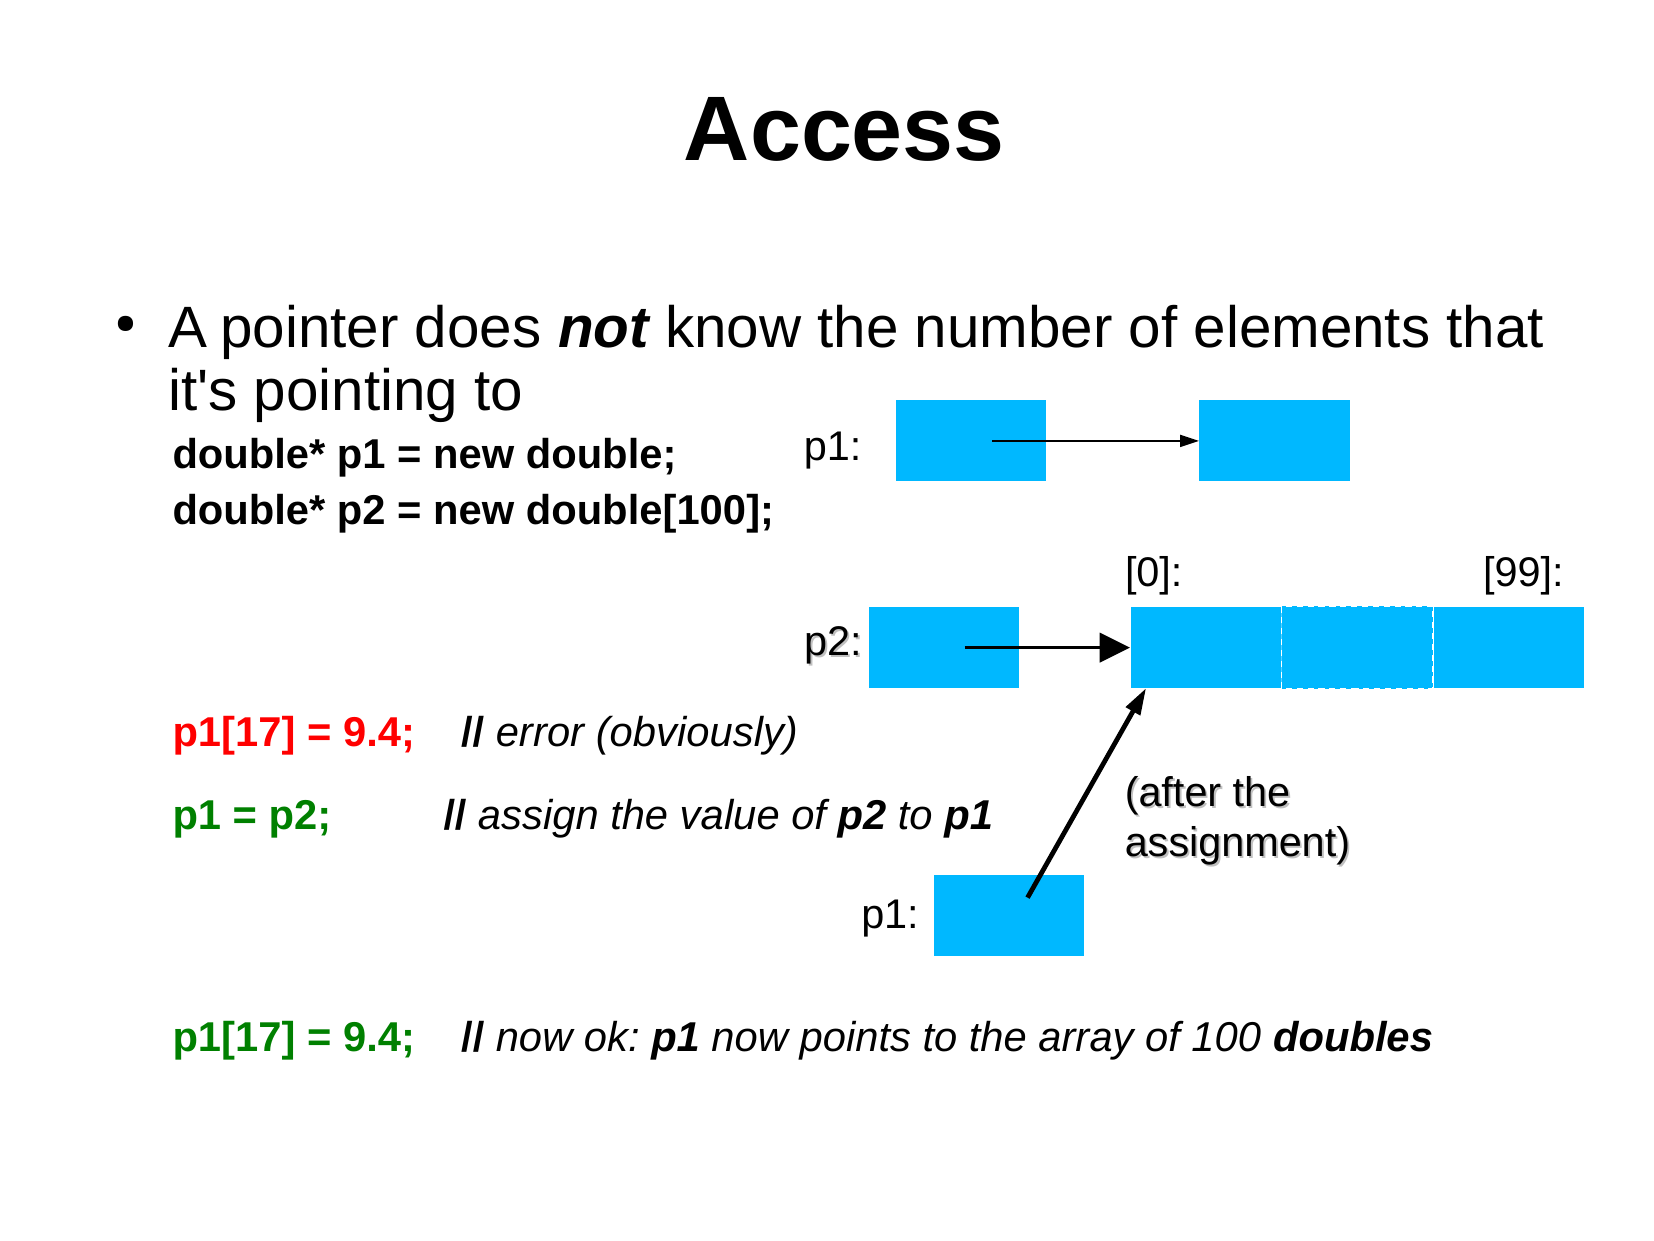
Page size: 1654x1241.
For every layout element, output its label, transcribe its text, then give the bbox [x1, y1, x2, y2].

text_box [895, 399, 1048, 483]
text_box p1: [811, 879, 936, 946]
text_box [867, 606, 1020, 689]
text_box p2: [753, 606, 878, 672]
text_box p1: [753, 411, 896, 477]
text_box [933, 874, 1085, 957]
text_box (after the assignment) [1074, 757, 1516, 873]
title Access [82, 0, 1571, 249]
text_box [99]: [1432, 537, 1585, 603]
text_box [0]: [1074, 537, 1217, 603]
text_box [1198, 399, 1351, 483]
text_box [1129, 606, 1585, 689]
list A pointer does not know the number of elements that it's pointing to double* p1 = new double; double* p2 = new double[100]; p1[17] = 9.4; // error (obviously) p1 = p2; // assign the value of p2 to p1 p1[17] = 9.4; // now ok: p1 now points to the array of 100 doubles [82, 289, 1613, 1186]
